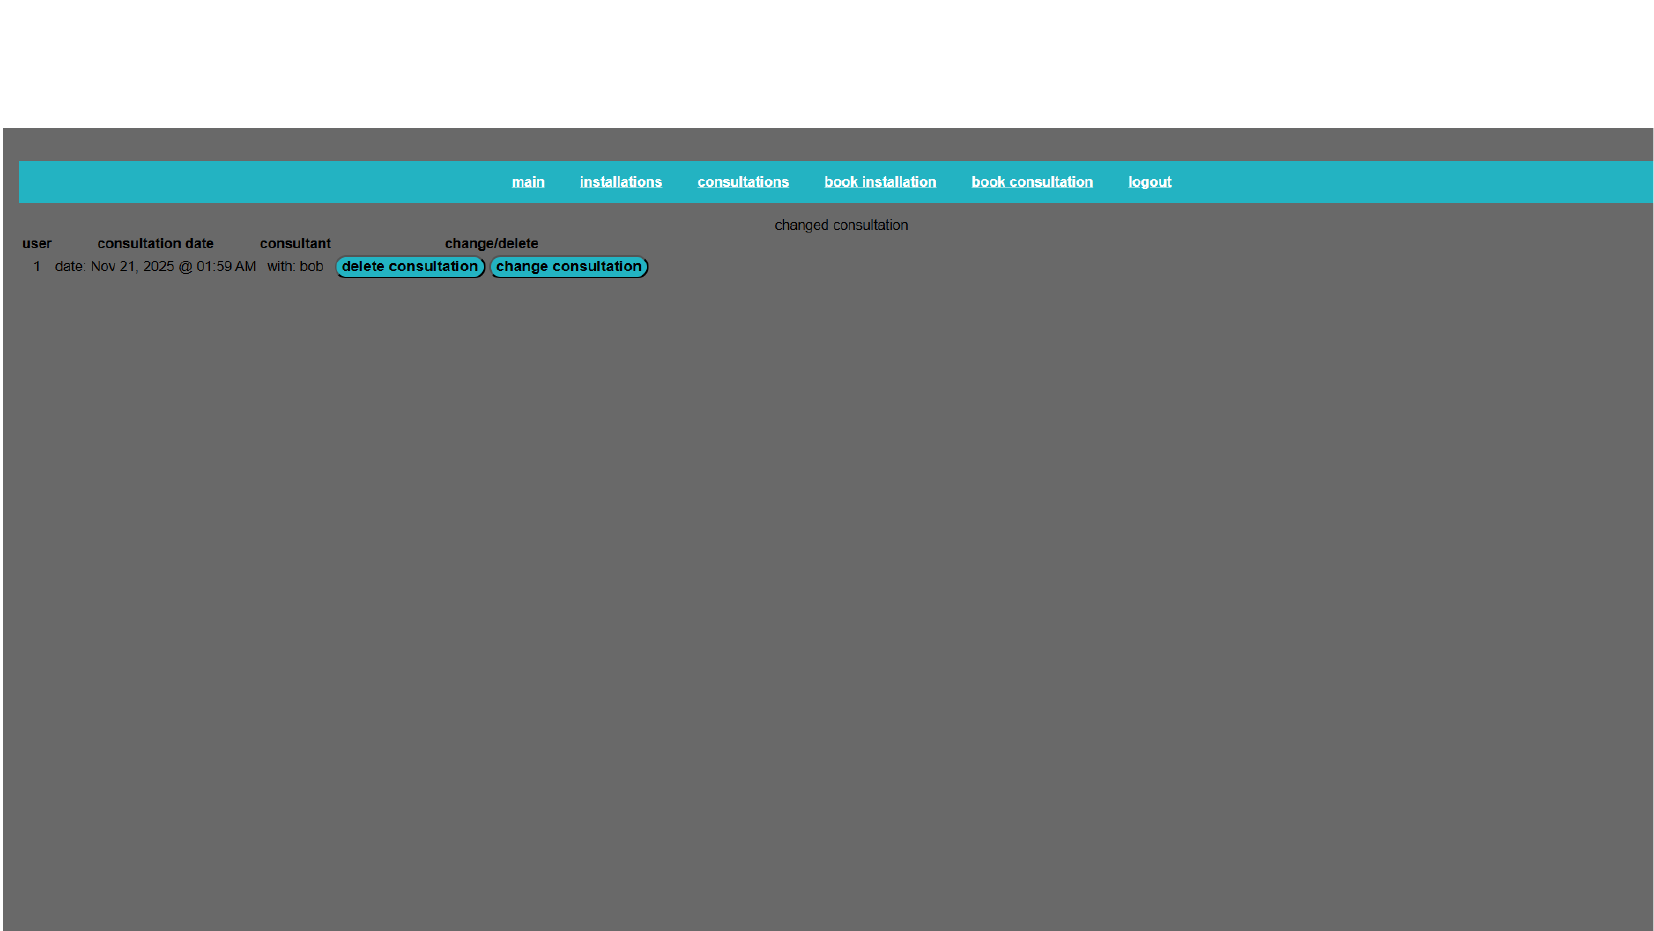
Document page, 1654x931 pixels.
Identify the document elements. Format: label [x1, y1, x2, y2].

picture [3, 128, 1654, 931]
